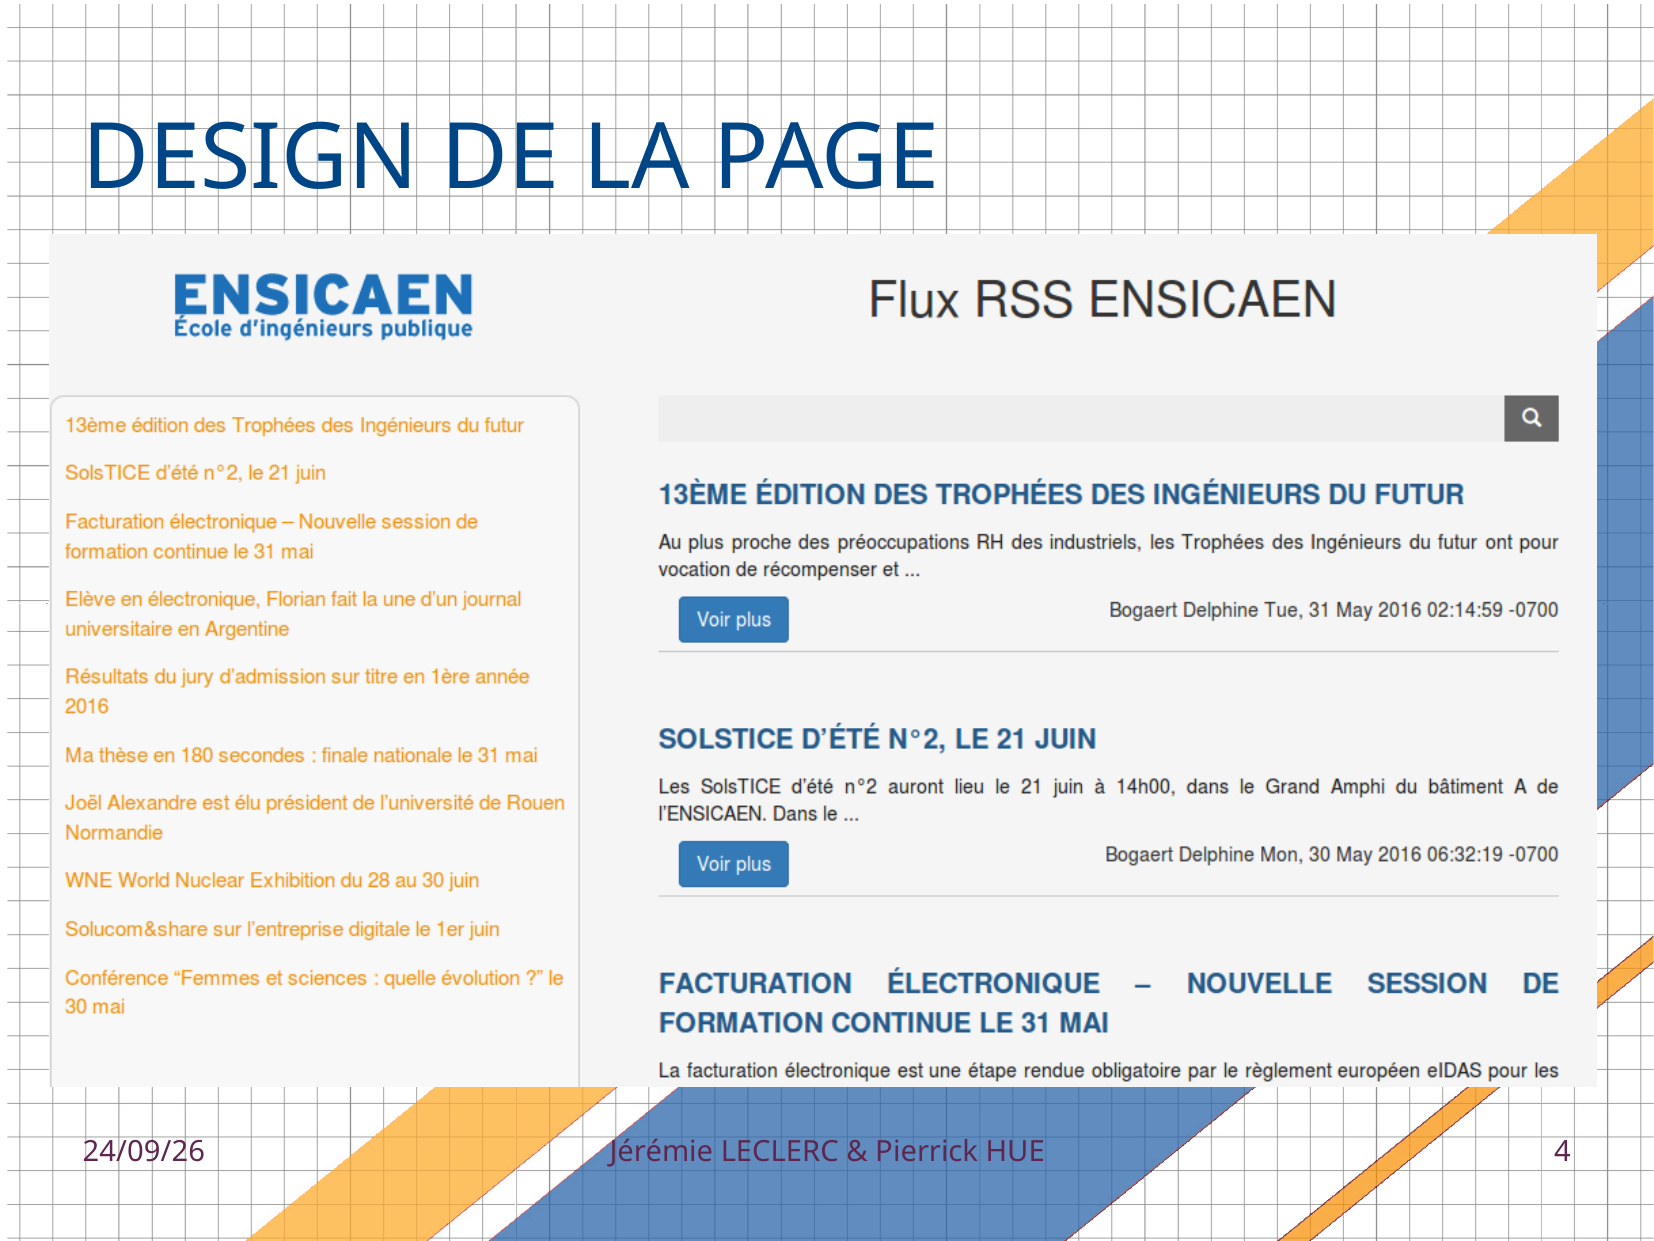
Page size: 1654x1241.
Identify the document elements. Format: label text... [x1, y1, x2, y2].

picture [7, 4, 1654, 1241]
title Design de la page [82, 49, 1571, 234]
